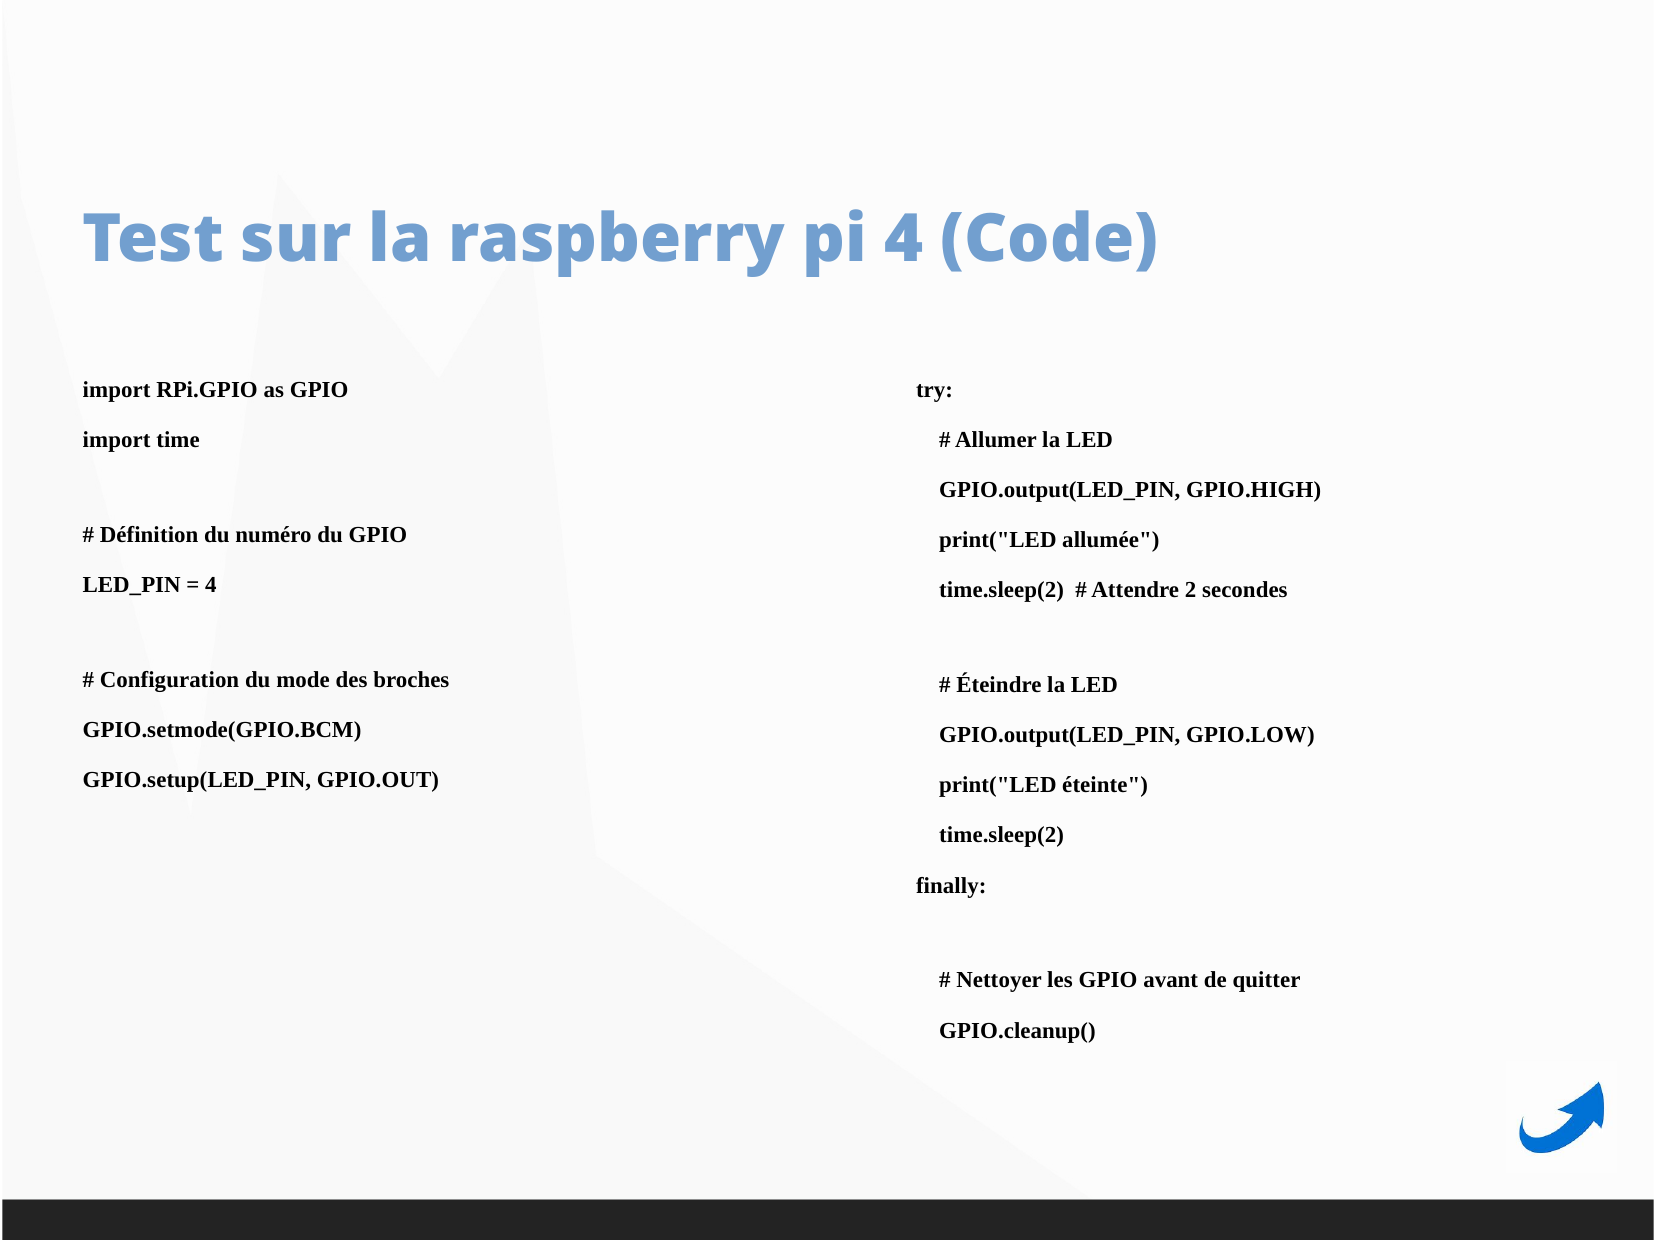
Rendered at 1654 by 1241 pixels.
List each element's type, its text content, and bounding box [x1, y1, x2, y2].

title Test sur la raspberry pi 4 (Code) [82, 132, 1571, 340]
picture [2, 0, 1654, 1241]
list import RPi.GPIO as GPIO import time # Définition du numéro du GPIO LED_PIN = 4 # Configuration du mode des broches GPIO.setmode(GPIO.BCM) GPIO.setup(LED_PIN, GPIO.OUT) [82, 372, 809, 882]
list try: # Allumer la LED GPIO.output(LED_PIN, GPIO.HIGH) print("LED allumée") time.sleep(2) # Attendre 2 secondes # Éteindre la LED GPIO.output(LED_PIN, GPIO.LOW) print("LED éteinte") time.sleep(2) finally: # Nettoyer les GPIO avant de quitter GPIO.cleanup() [845, 372, 1572, 1044]
